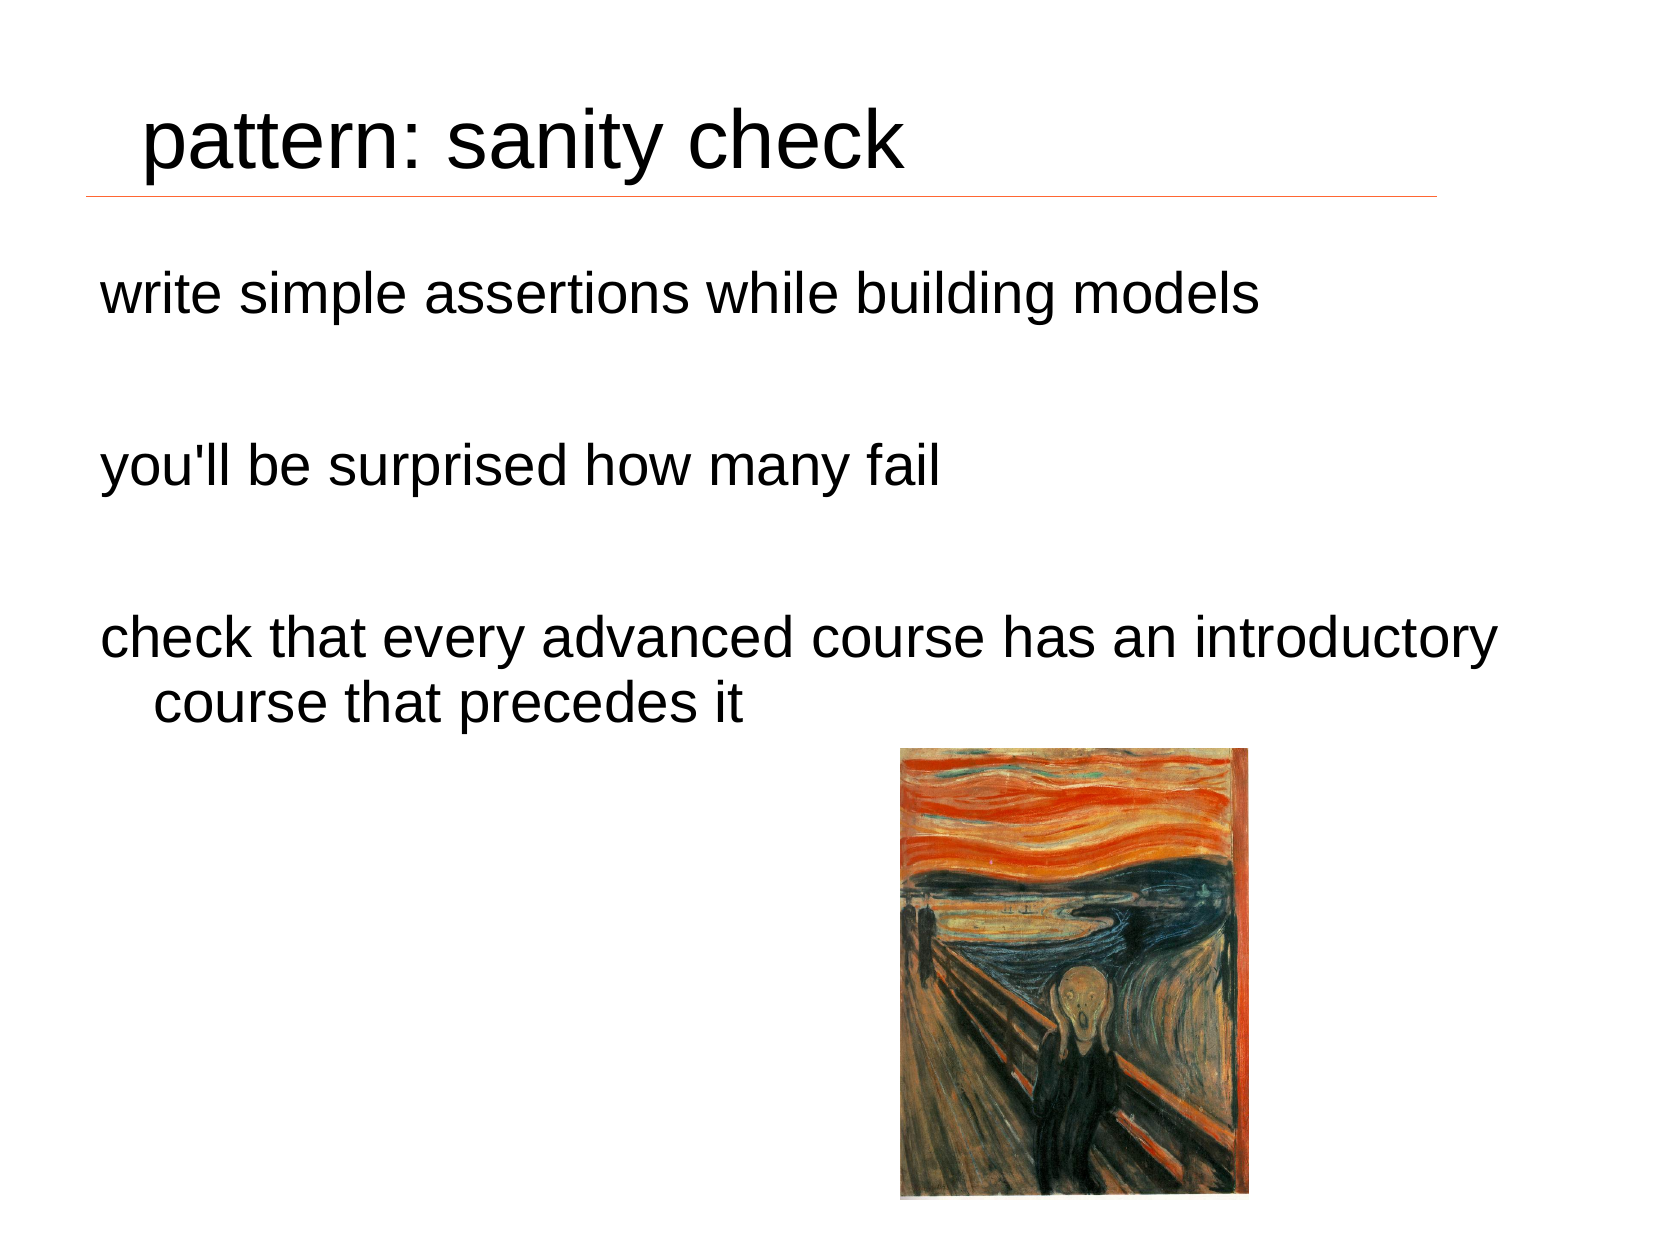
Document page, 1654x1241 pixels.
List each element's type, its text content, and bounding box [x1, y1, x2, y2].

title pattern: sanity check [141, 86, 1604, 193]
picture [900, 748, 1249, 1201]
list write simple assertions while building models you'll be surprised how many fail check that every advanced course has an introductory course that precedes it [82, 261, 1571, 1120]
